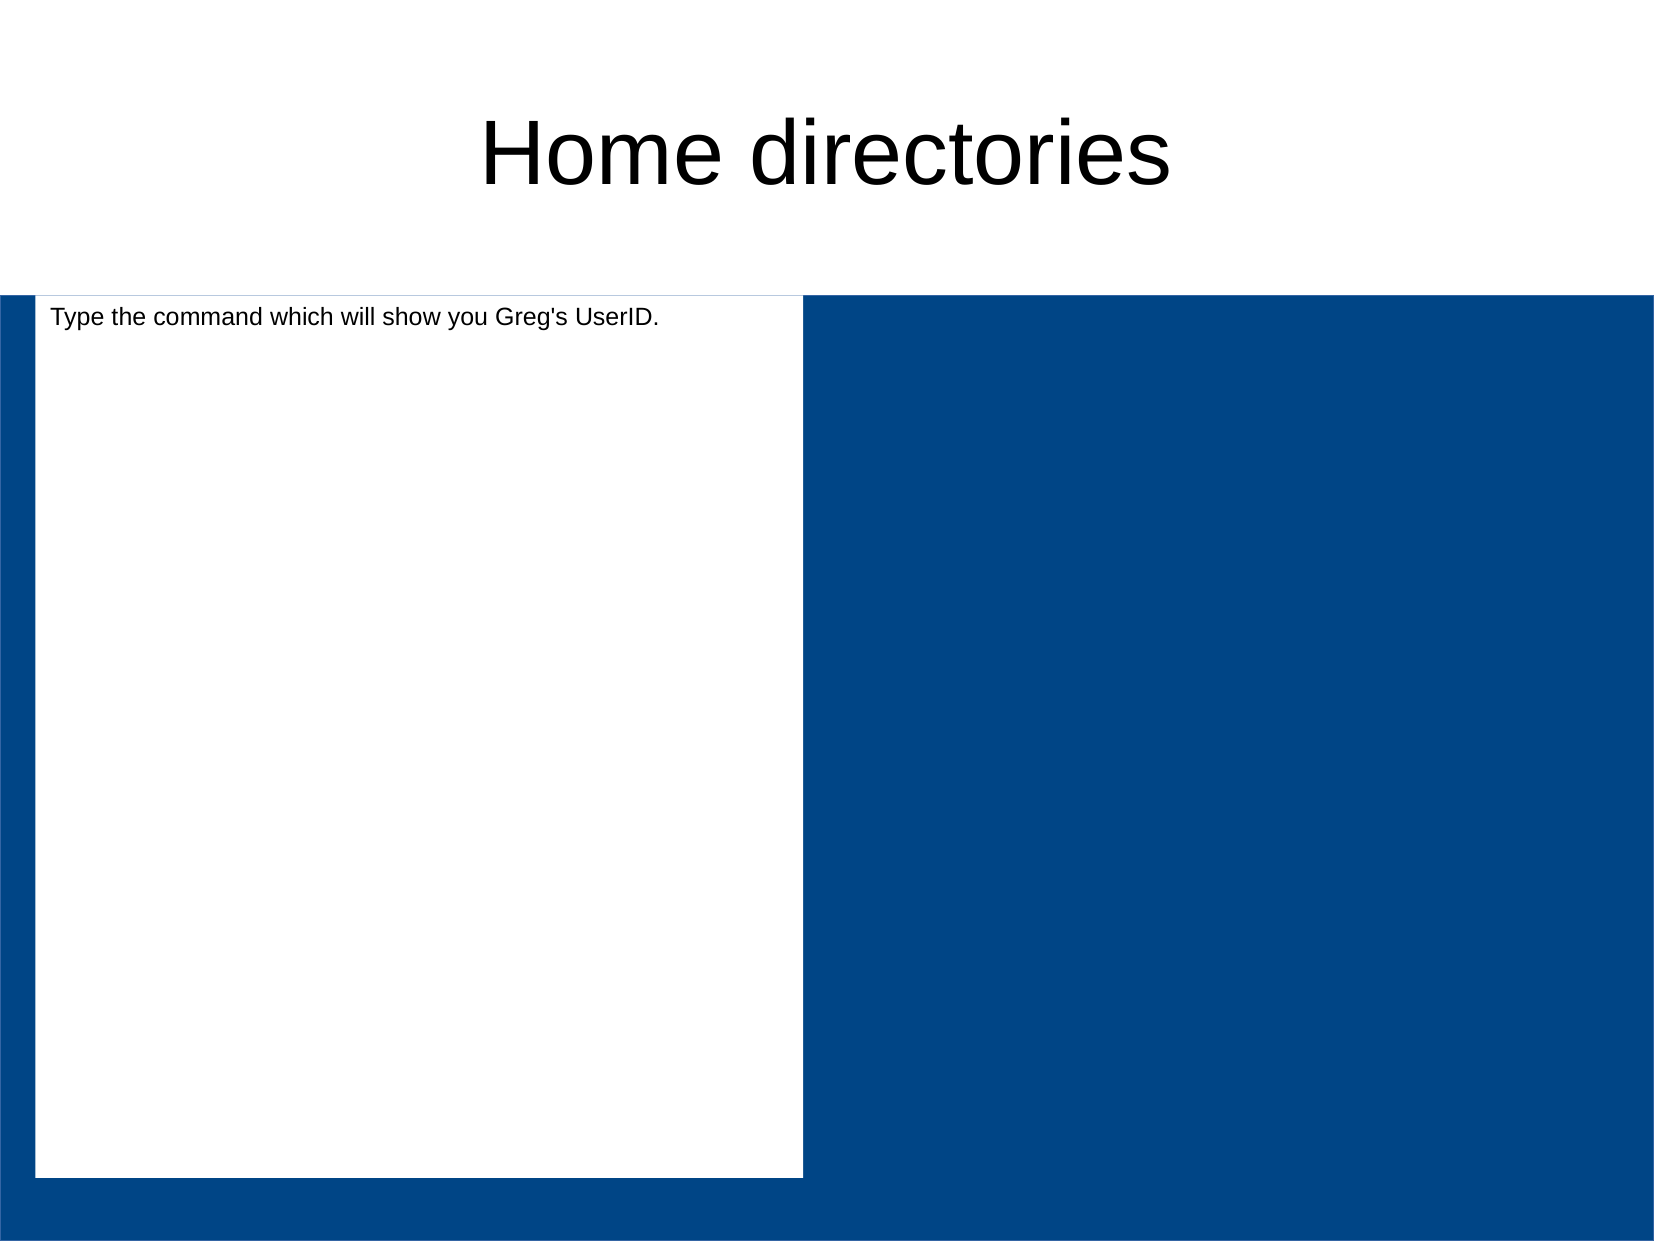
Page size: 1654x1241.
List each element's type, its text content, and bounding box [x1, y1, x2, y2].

text_box Type the command which will show you Greg's UserID. [35, 295, 804, 1178]
title Home directories [82, 49, 1571, 257]
text_box [0, 295, 1654, 1241]
